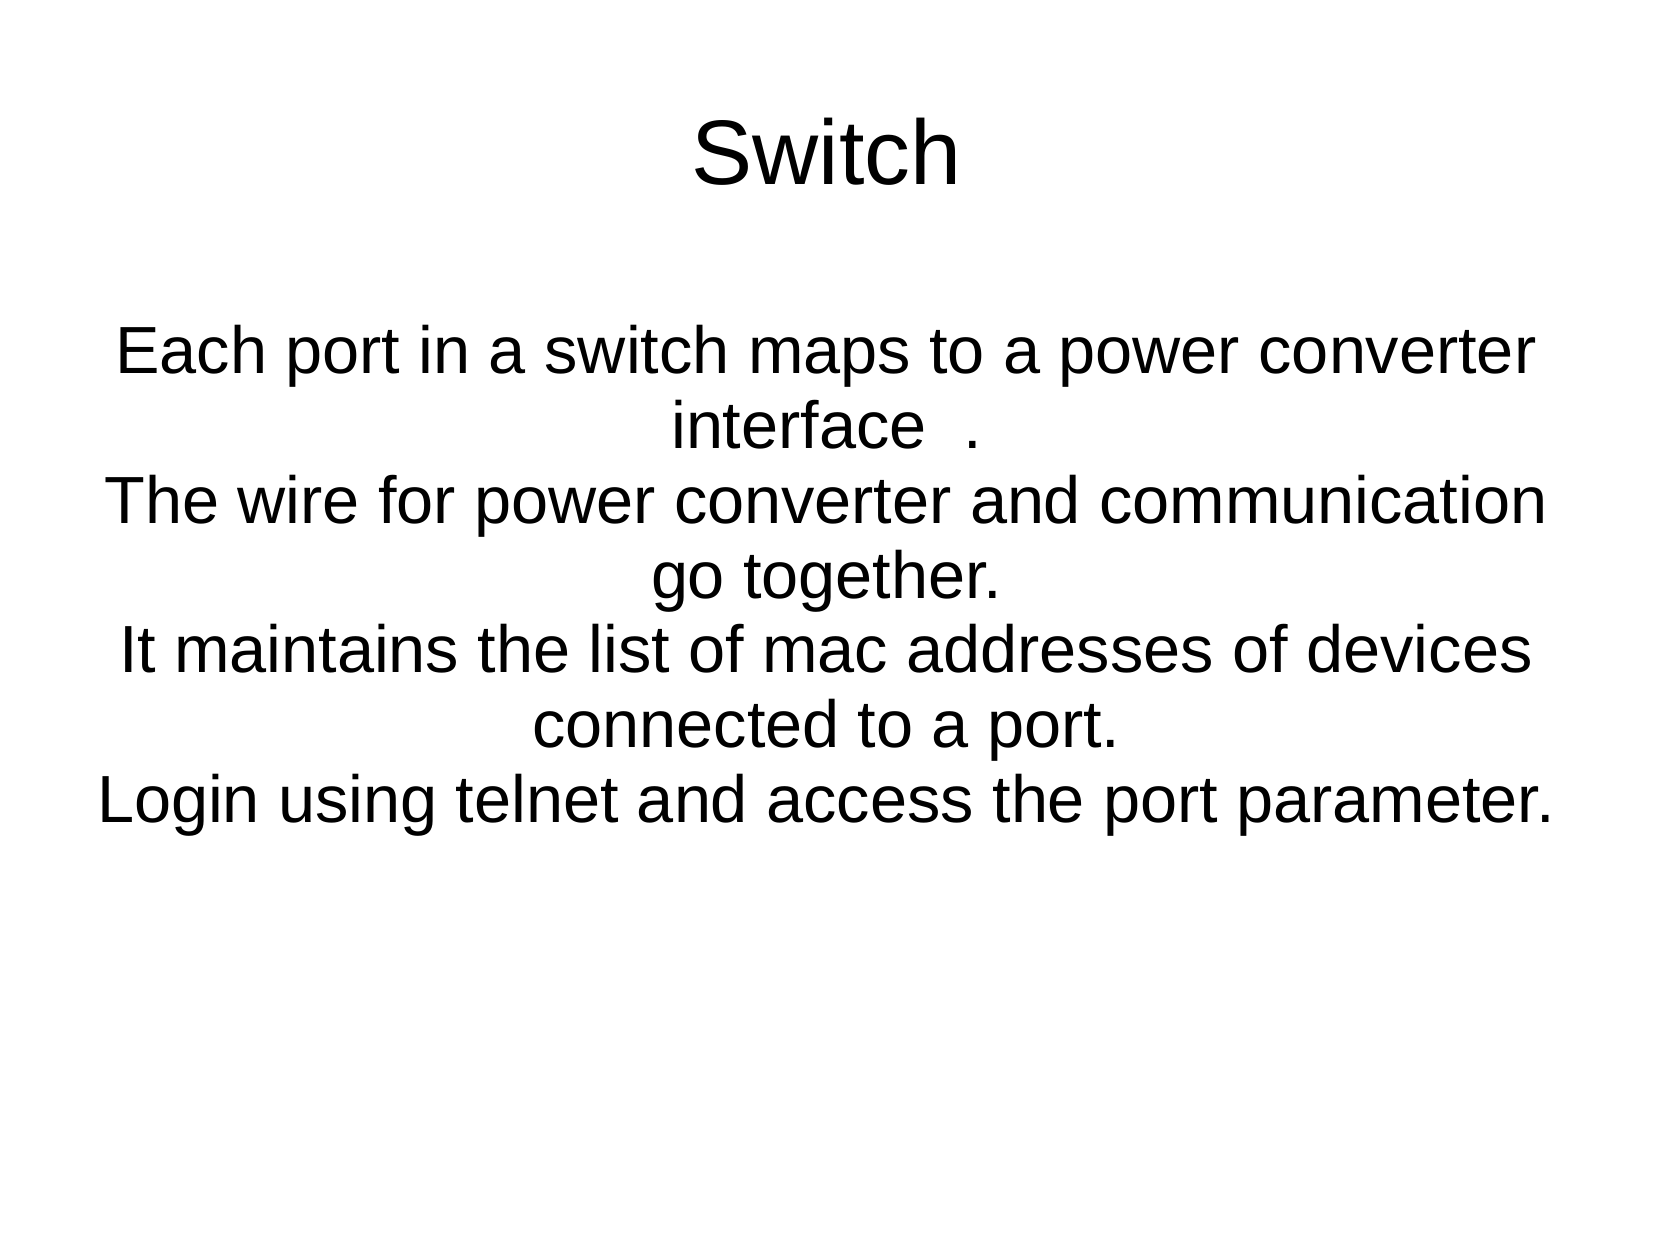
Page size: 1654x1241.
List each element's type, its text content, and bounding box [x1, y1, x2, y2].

subtitle Each port in a switch maps to a power converter interface . The wire for power converter and communication go together. It maintains the list of mac addresses of devices connected to a port. Login using telnet and access the port parameter. [82, 290, 1571, 1010]
title Switch [82, 49, 1571, 257]
